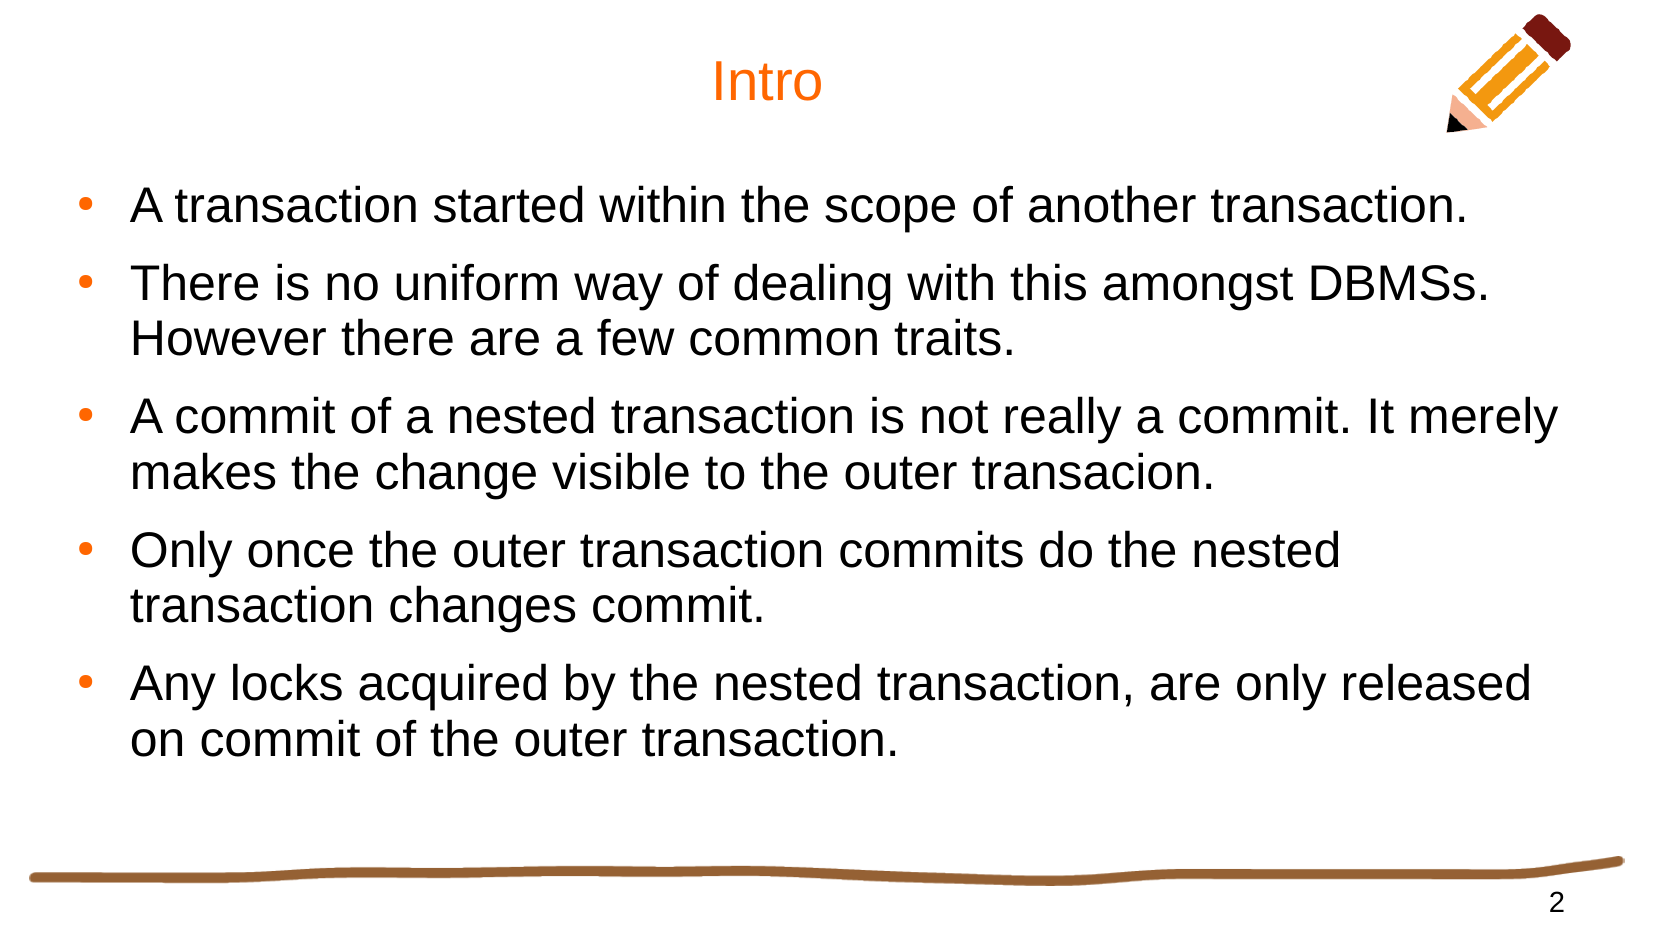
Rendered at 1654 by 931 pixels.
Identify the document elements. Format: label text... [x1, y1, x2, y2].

picture [29, 856, 1625, 886]
list A transaction started within the scope of another transaction. There is no uniform way of dealing with this amongst DBMSs. However there are a few common traits. A commit of a nested transaction is not really a commit. It merely makes the change visible to the outer transacion. Only once the outer transaction commits do the nested transaction changes commit. Any locks acquired by the nested transaction, are only released on commit of the outer transaction. [59, 177, 1595, 827]
title Intro [88, 29, 1447, 133]
picture [1446, 14, 1571, 133]
